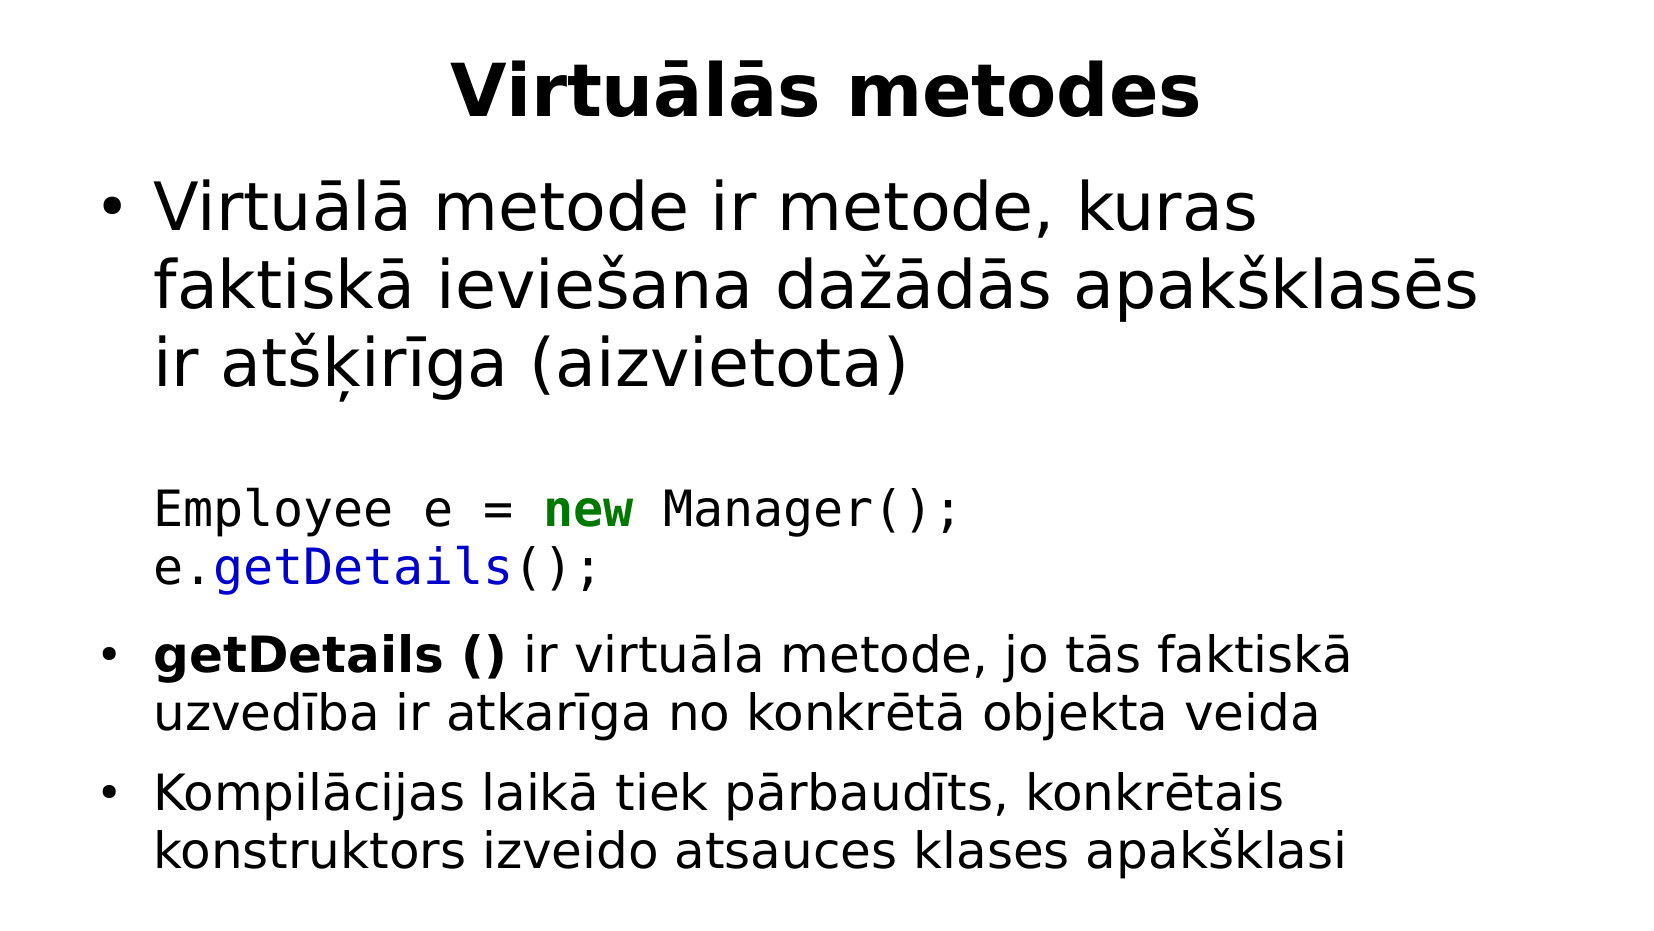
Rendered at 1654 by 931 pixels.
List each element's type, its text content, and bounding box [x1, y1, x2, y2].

title Virtuālās metodes [82, 37, 1571, 147]
list Virtuālā metode ir metode, kuras faktiskā ieviešana dažādās apakšklasēs ir atšķirīga (aizvietota) Employee e = new Manager(); e.getDetails(); getDetails () ir virtuāla metode, jo tās faktiskā uzvedība ir atkarīga no konkrētā objekta veida Kompilācijas laikā tiek pārbaudīts, konkrētais konstruktors izveido atsauces klases apakšklasi [82, 168, 1538, 889]
